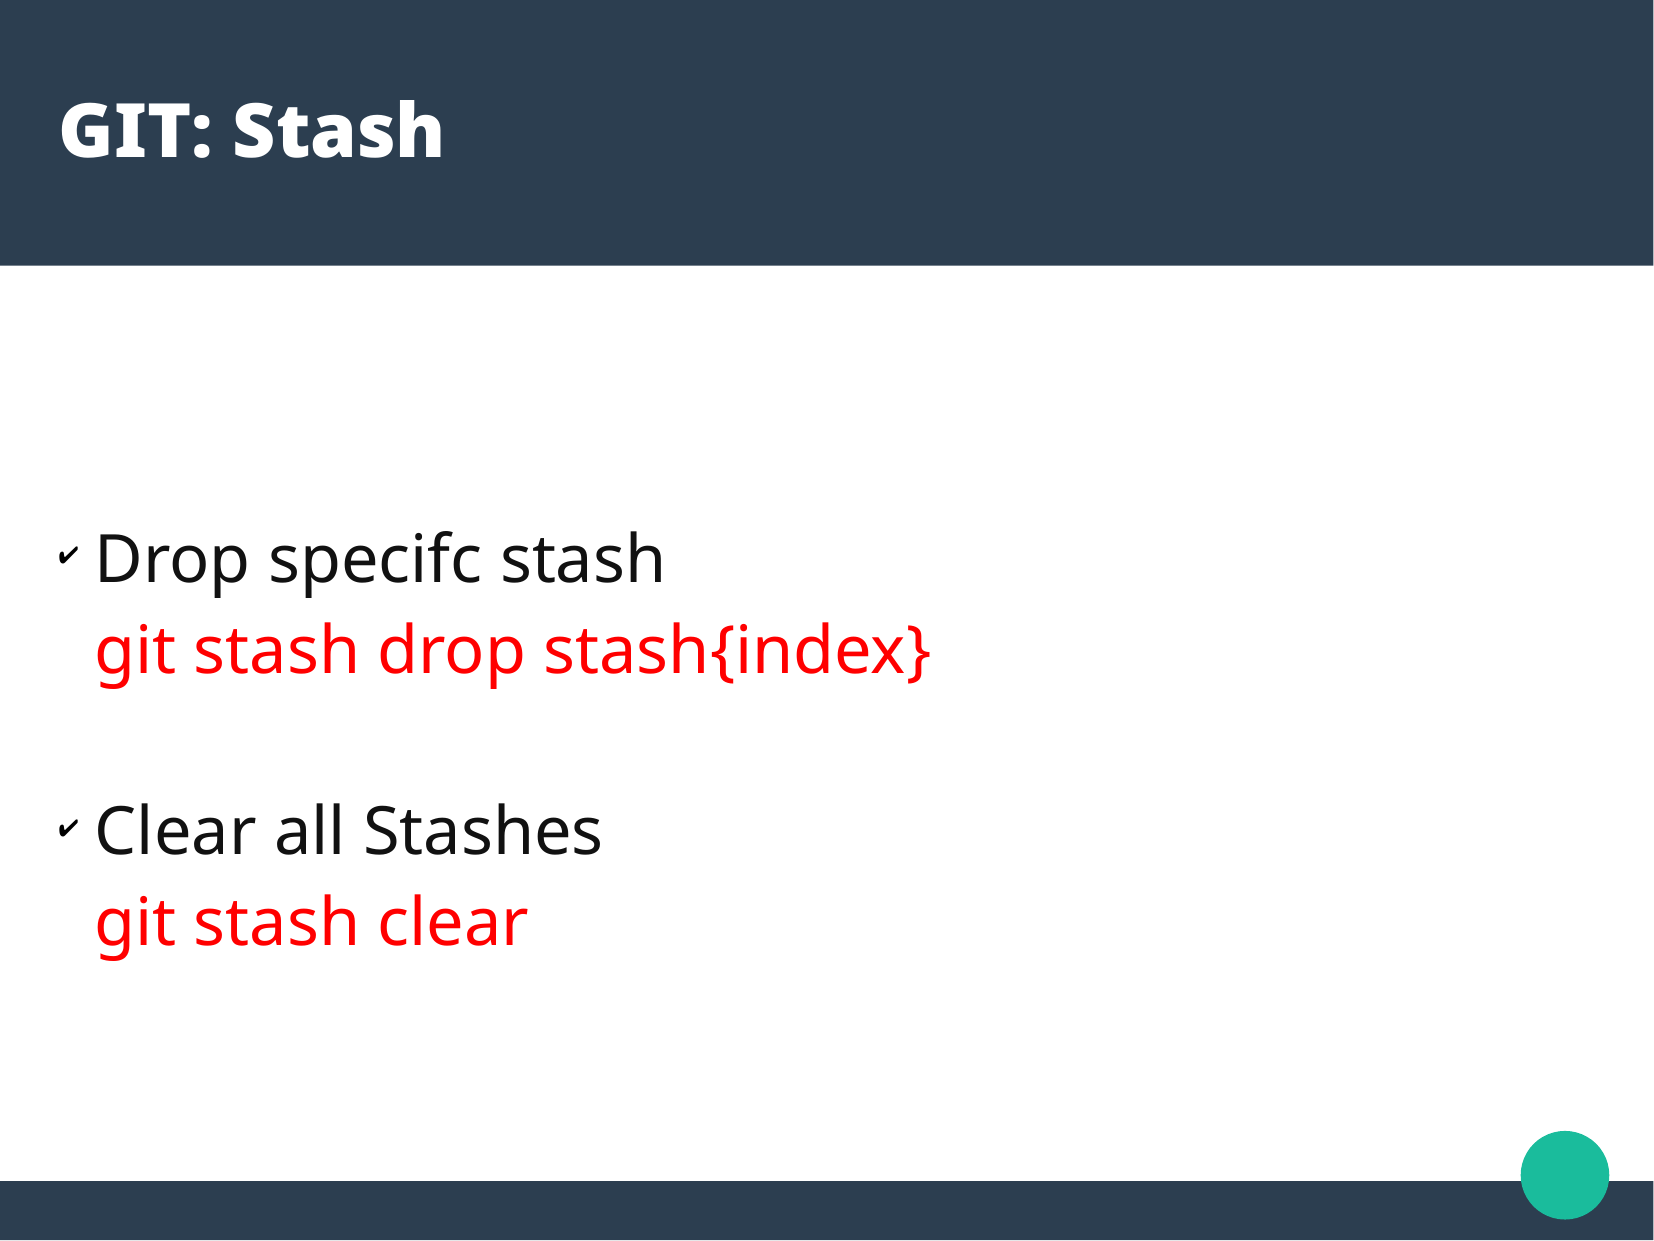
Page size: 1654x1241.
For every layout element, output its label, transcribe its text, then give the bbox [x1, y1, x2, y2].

title GIT: Stash [59, 40, 1595, 216]
subtitle Drop specifc stash git stash drop stash{index} Clear all Stashes git stash clear [59, 271, 1595, 1205]
